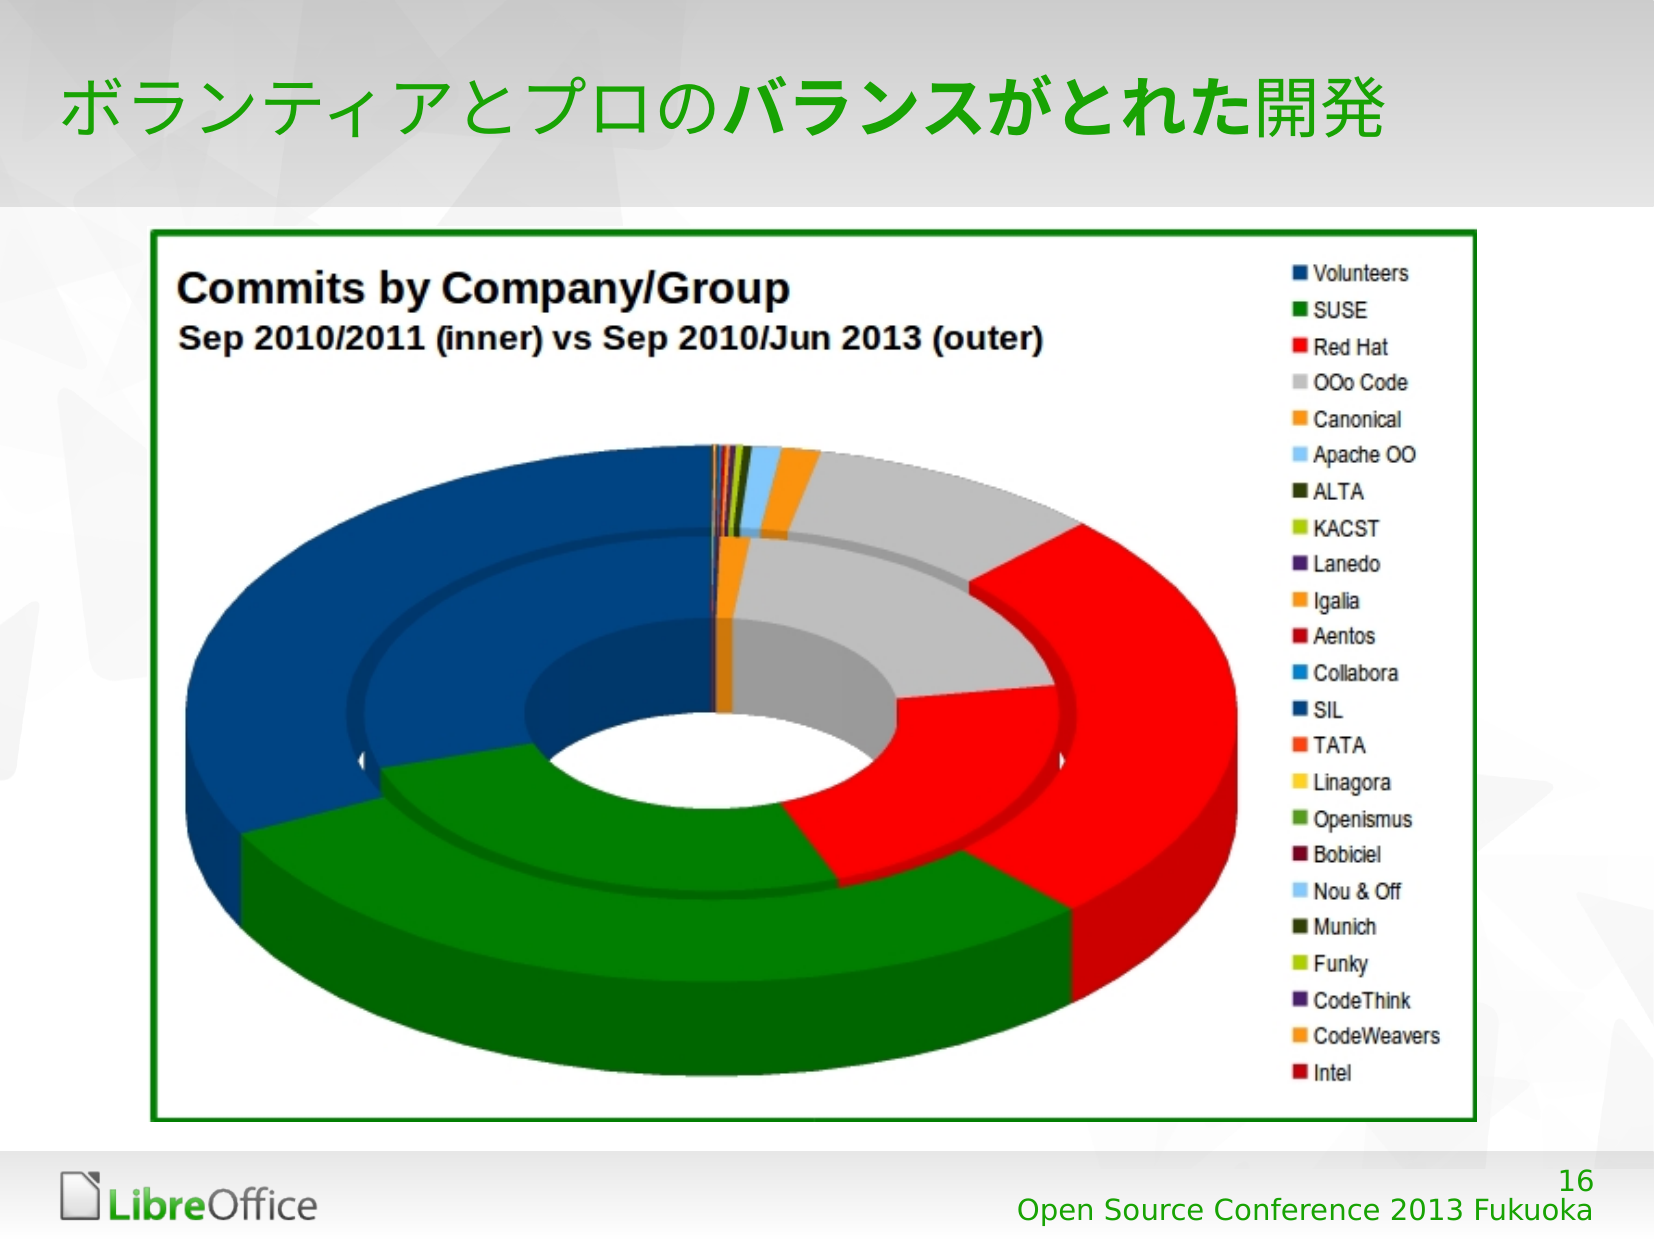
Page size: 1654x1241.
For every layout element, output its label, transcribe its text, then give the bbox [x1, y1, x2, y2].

picture [0, 0, 1654, 1169]
picture [41, 1152, 337, 1240]
title ボランティアとプロのバランスがとれた開発 [59, 29, 1595, 178]
